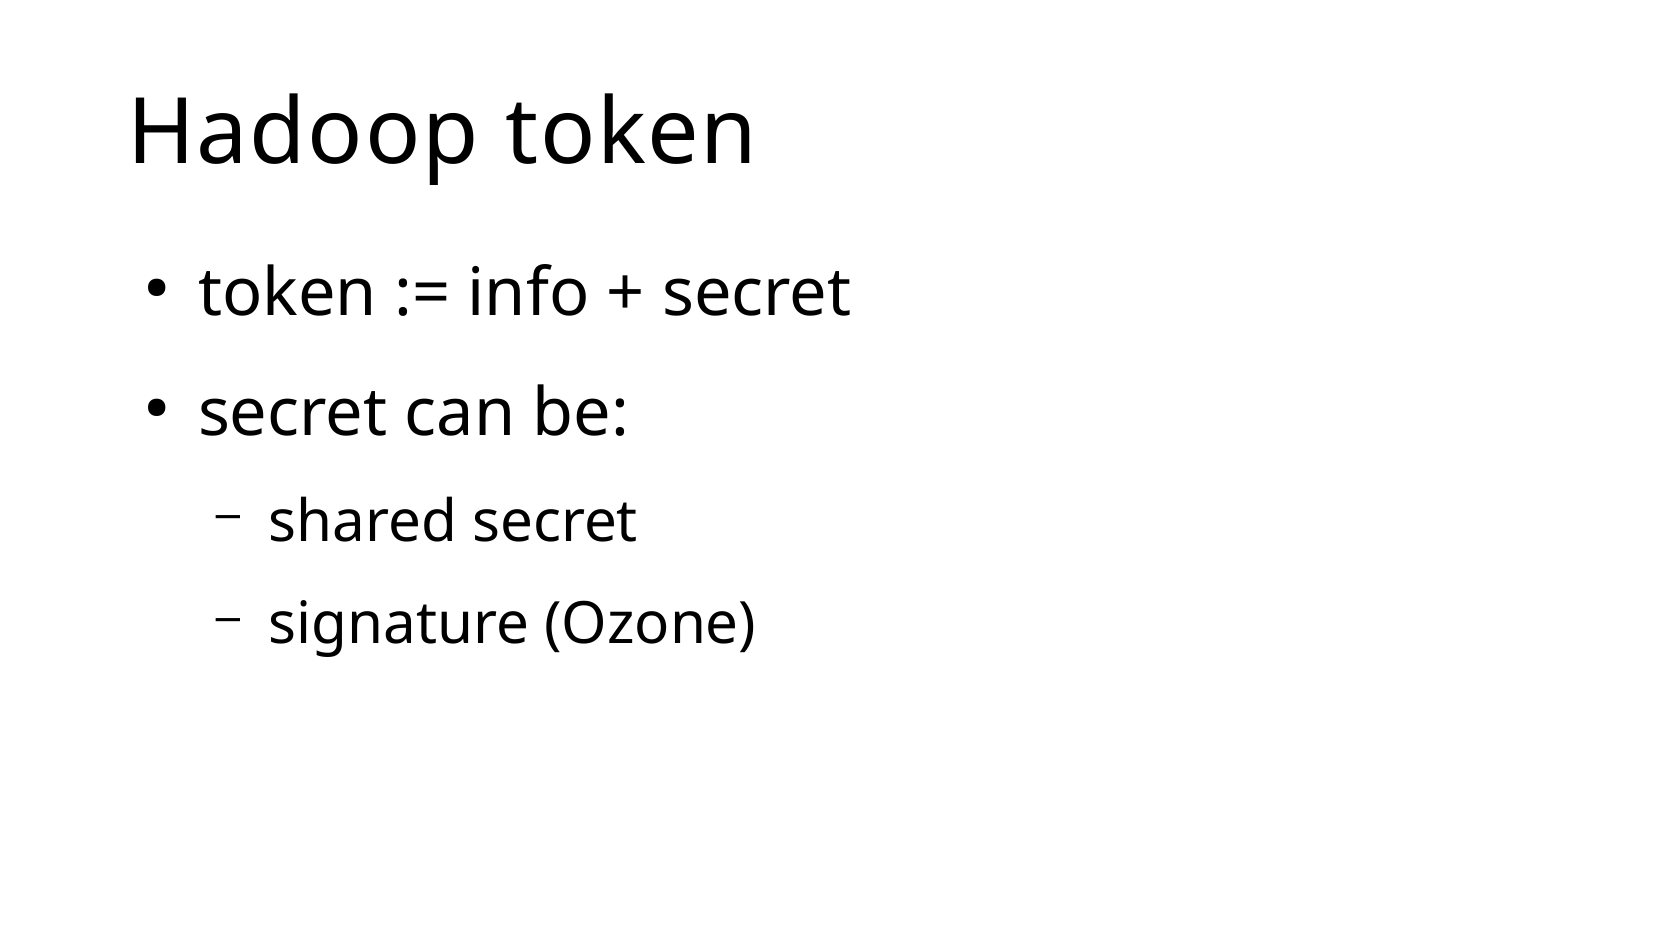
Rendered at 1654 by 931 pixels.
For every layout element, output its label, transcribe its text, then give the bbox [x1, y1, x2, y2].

list token := info + secret secret can be: shared secret signature (Ozone) [127, 244, 1527, 784]
title Hadoop token [127, 69, 1654, 187]
